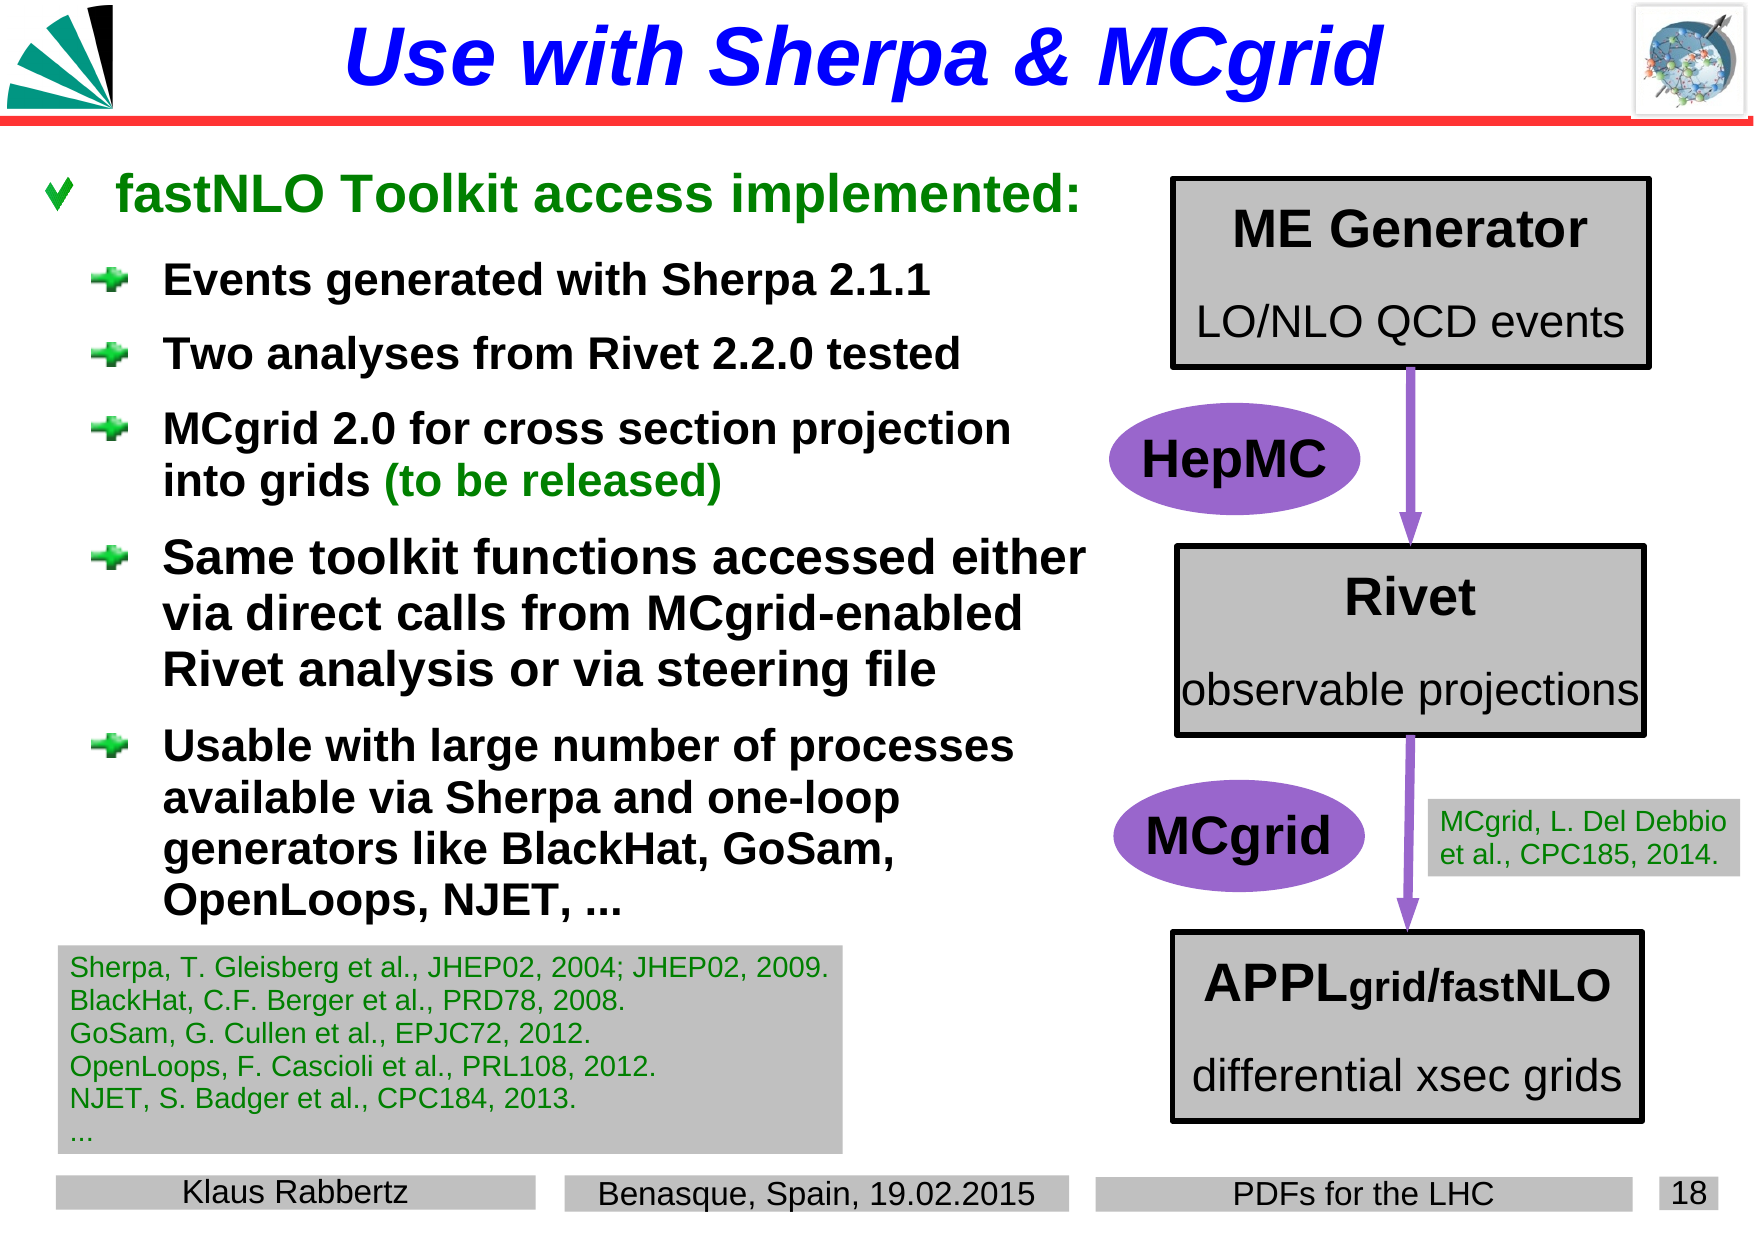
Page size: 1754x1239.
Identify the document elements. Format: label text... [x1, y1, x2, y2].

picture [1631, 2, 1748, 119]
title Use with Sherpa & MCgrid [123, 0, 1606, 114]
list fastNLO Toolkit access implemented: Events generated with Sherpa 2.1.1 Two analyses from Rivet 2.2.0 tested MCgrid 2.0 for cross section projection into grids (to be released) Same toolkit functions accessed either via direct calls from MCgrid-enabled Rivet analysis or via steering file Usable with large number of processes available via Sherpa and one-loop generators like BlackHat, GoSam, OpenLoops, NJET, ... [32, 163, 1095, 928]
text_box Rivet observable projections [1177, 546, 1645, 735]
text_box ME Generator LO/NLO QCD events [1172, 178, 1649, 367]
picture [7, 5, 113, 110]
text_box Sherpa, T. Gleisberg et al., JHEP02, 2004; JHEP02, 2009. BlackHat, C.F. Berger et al., PRD78, 2008. GoSam, G. Cullen et al., EPJC72, 2012. OpenLoops, F. Cascioli et al., PRL108, 2012. NJET, S. Badger et al., CPC184, 2013. ... [57, 945, 840, 1154]
text_box HepMC [1109, 402, 1361, 516]
text_box MCgrid [1113, 779, 1365, 893]
text_box MCgrid, L. Del Debbio et al., CPC185, 2014. [1427, 798, 1741, 877]
text_box APPLgrid/fastNLO differential xsec grids [1172, 932, 1643, 1121]
